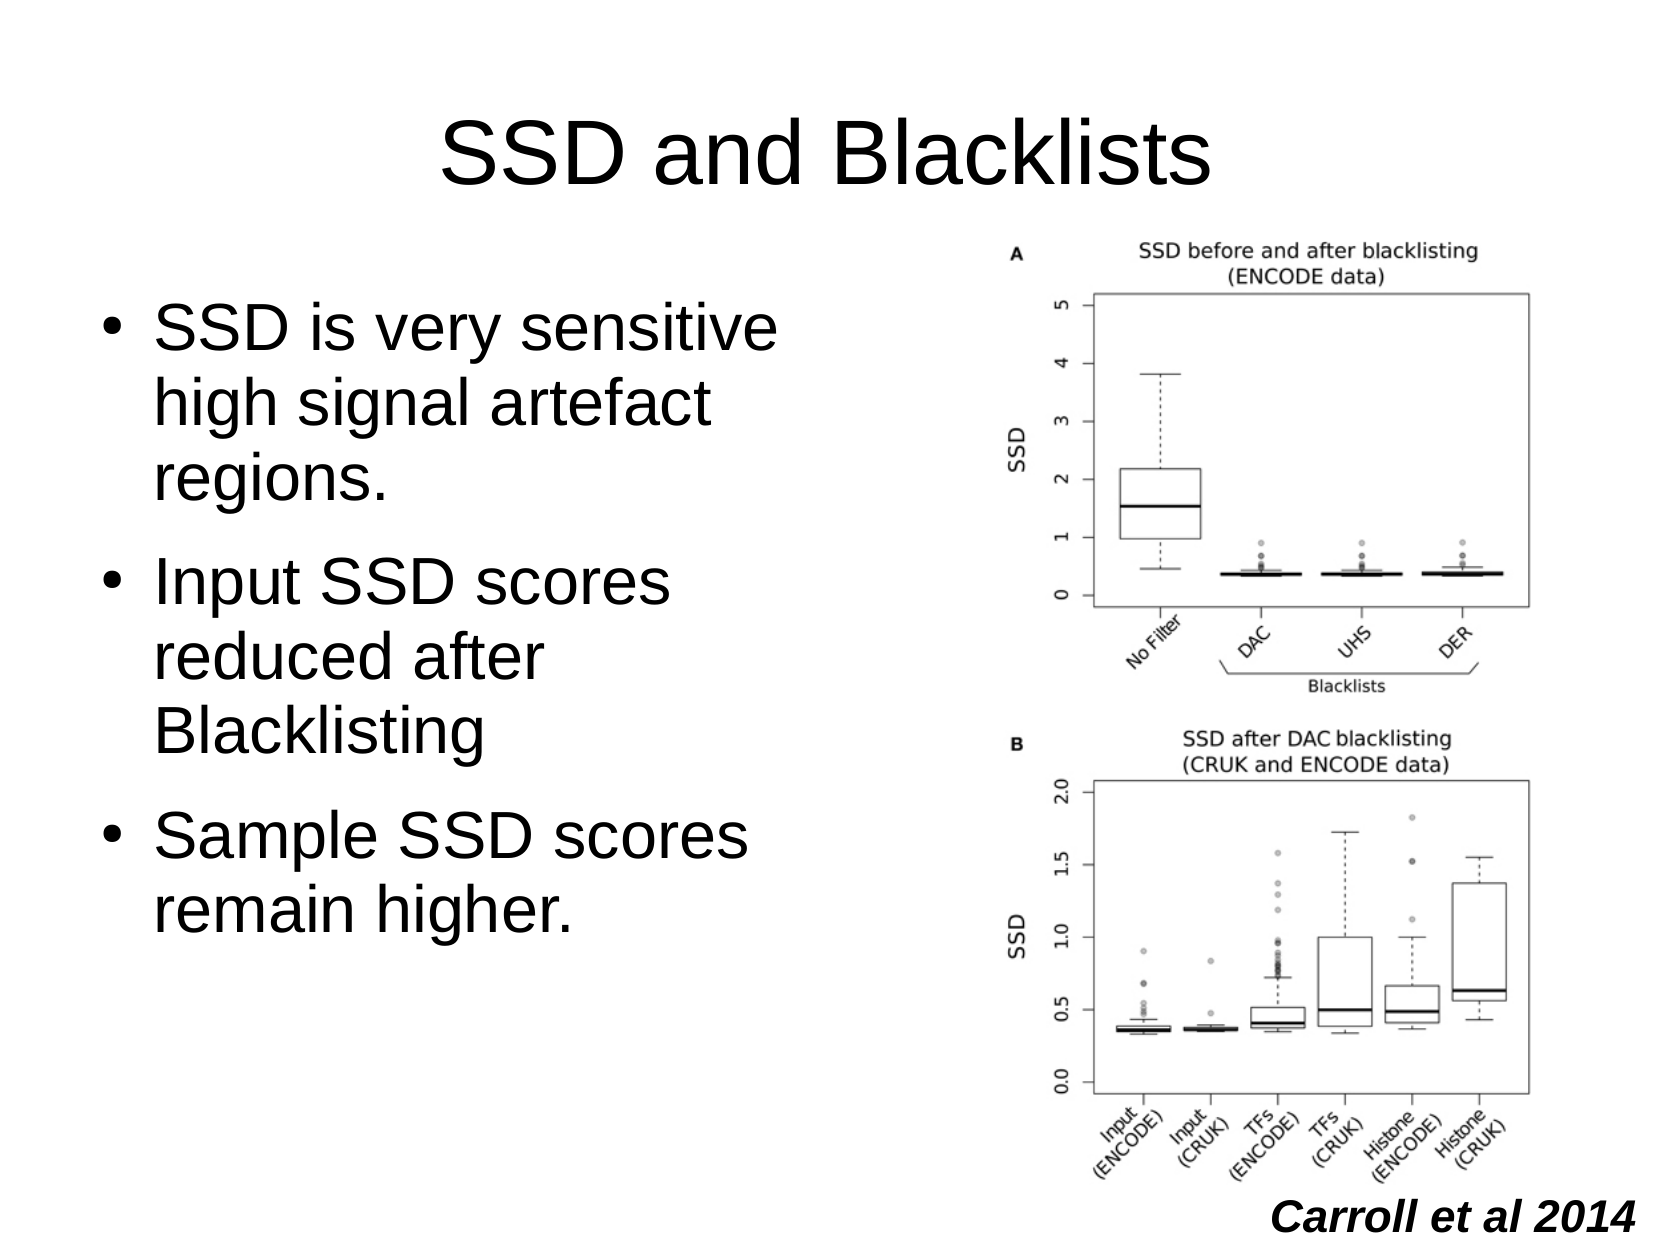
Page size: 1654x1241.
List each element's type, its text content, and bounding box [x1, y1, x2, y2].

title Carroll et al 2014 [1226, 1112, 1654, 1241]
picture [1003, 241, 1531, 1186]
title SSD and Blacklists [82, 49, 1571, 257]
list SSD is very sensitive high signal artefact regions. Input SSD scores reduced after Blacklisting Sample SSD scores remain higher. [82, 290, 796, 1140]
